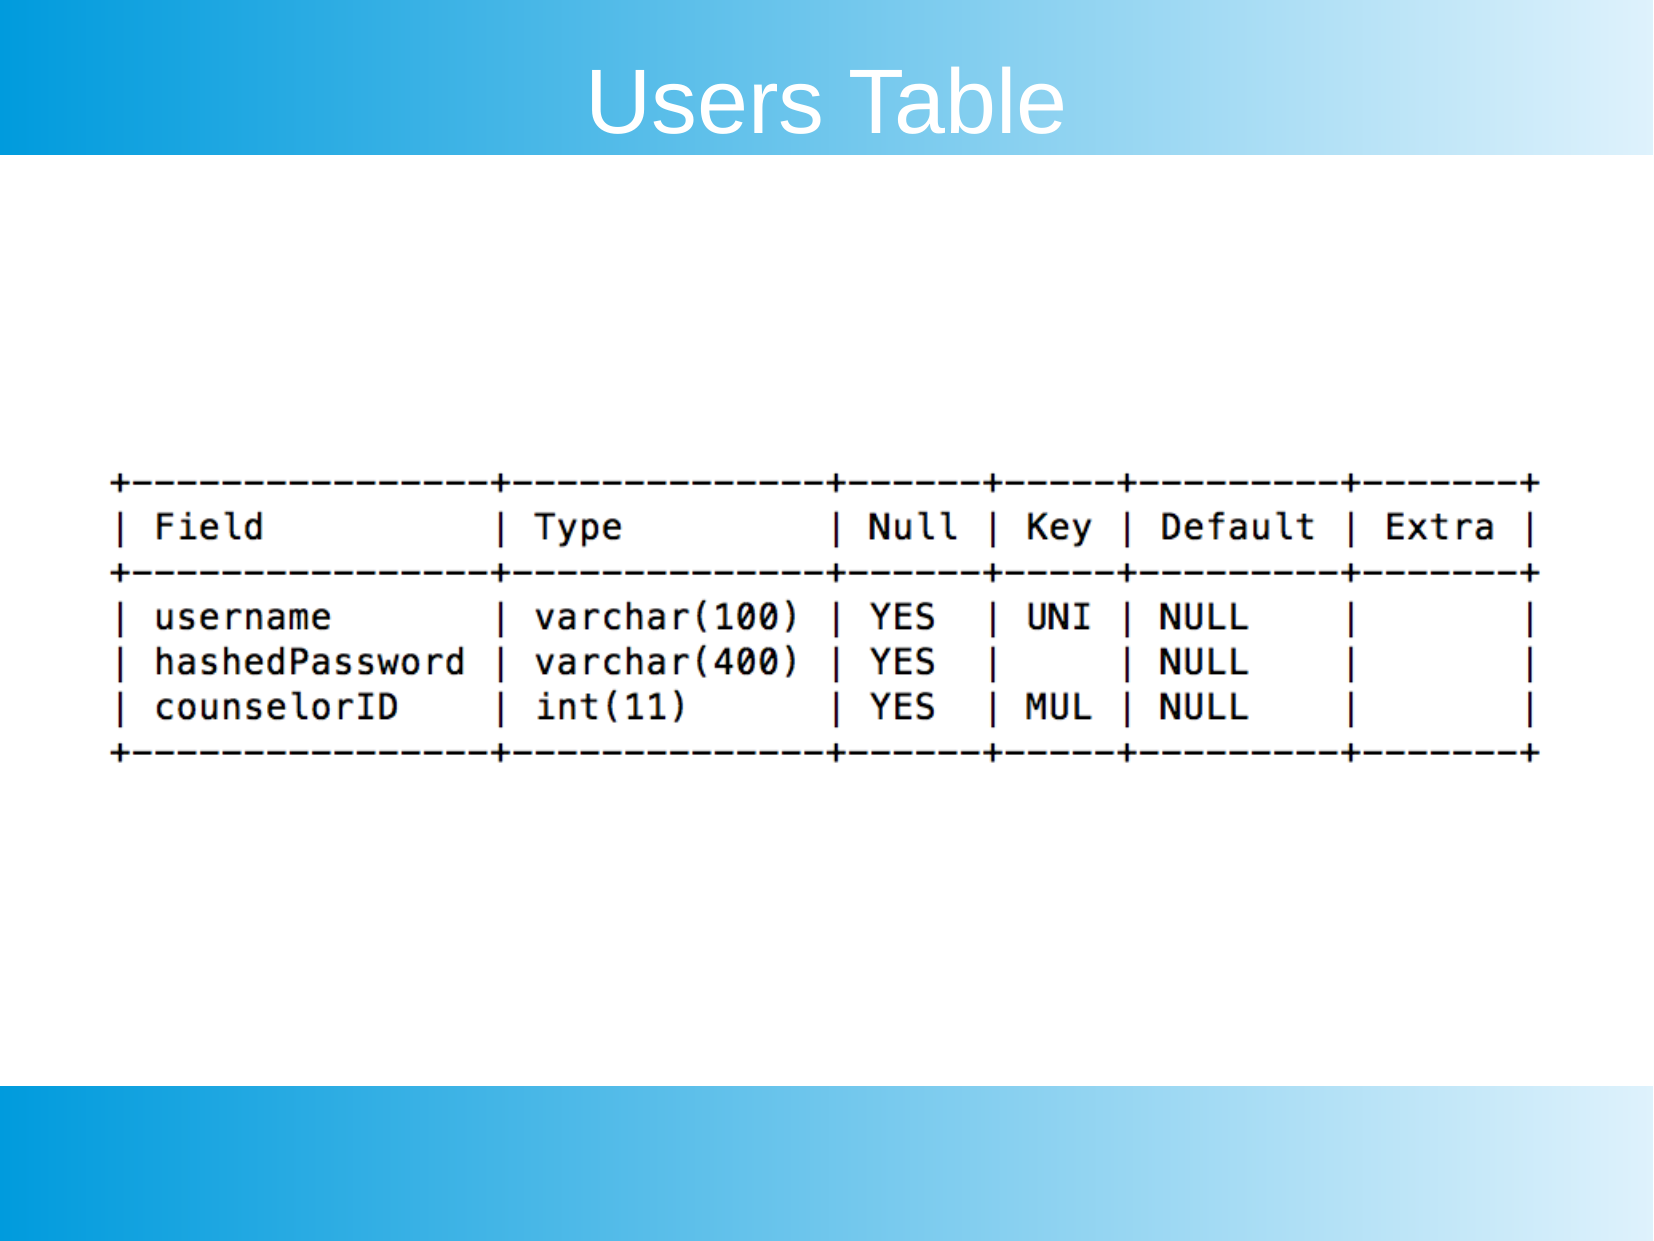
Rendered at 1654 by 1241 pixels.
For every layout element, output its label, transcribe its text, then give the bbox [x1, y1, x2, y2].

title Users Table [82, 49, 1571, 155]
picture [103, 469, 1551, 771]
